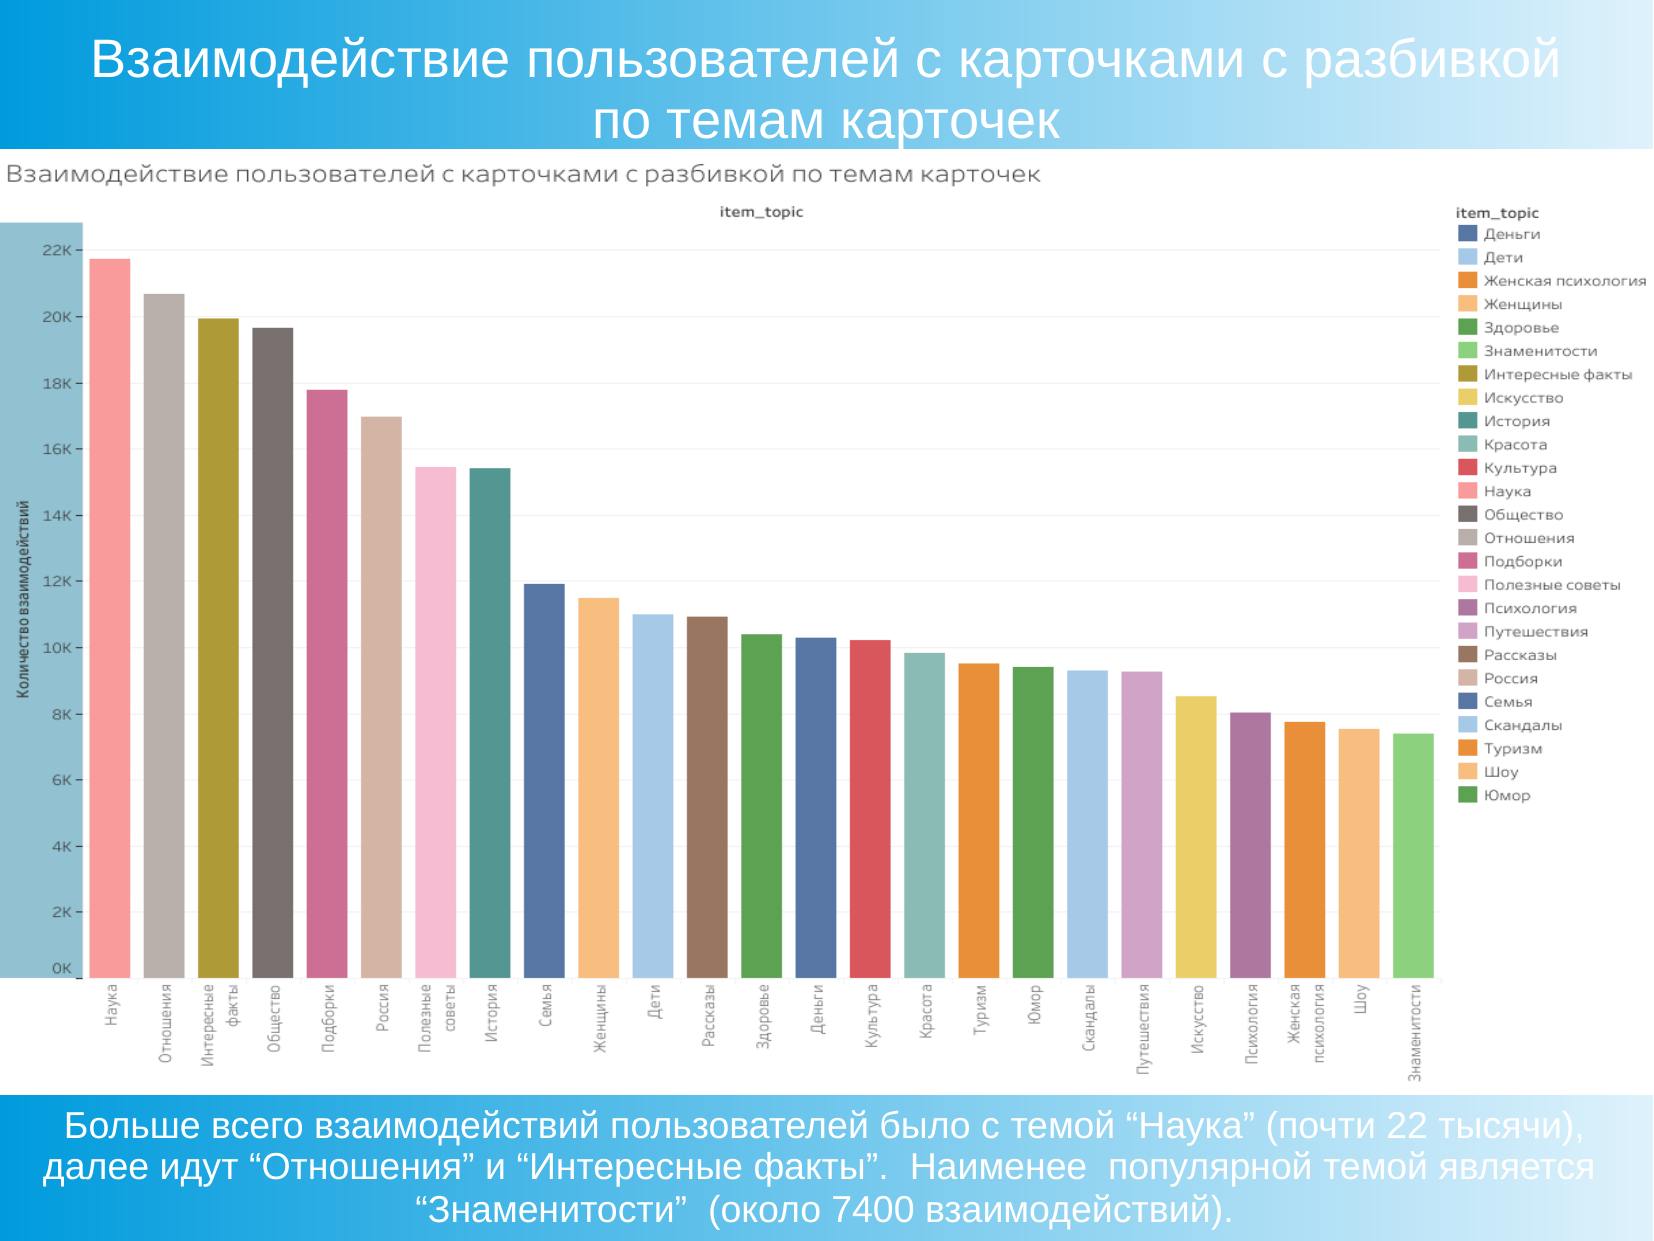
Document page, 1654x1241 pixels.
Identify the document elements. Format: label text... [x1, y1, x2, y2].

picture [0, 149, 1654, 1103]
title Больше всего взаимодействий пользователей было с темой “Наука” (почти 22 тысячи), далее идут “Отношения” и “Интересные факты”. Наименее популярной темой является “Знаменитости” (около 7400 взаимодействий). [30, 1103, 1621, 1231]
title Взаимодействие пользователей с карточками с разбивкой по темам карточек [82, 28, 1571, 149]
